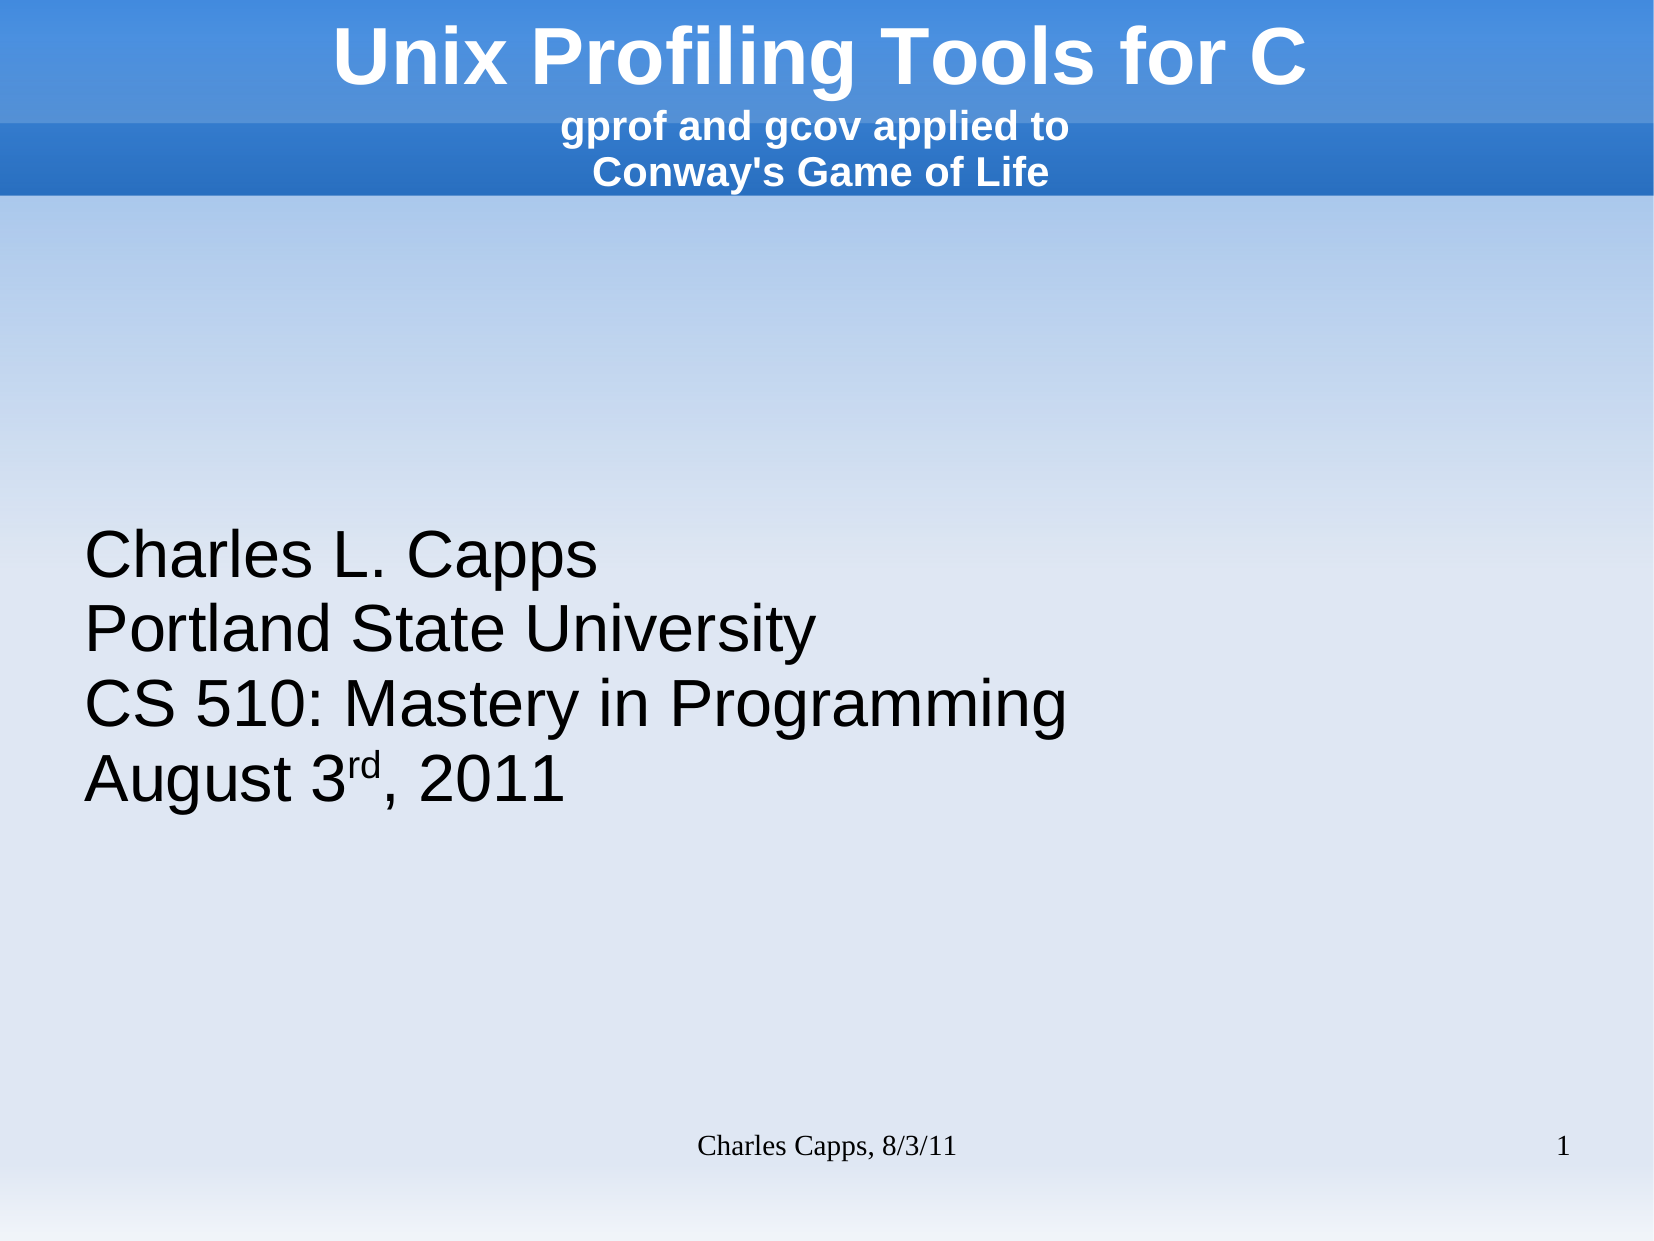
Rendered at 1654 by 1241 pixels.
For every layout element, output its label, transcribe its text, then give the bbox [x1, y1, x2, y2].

title Unix Profiling Tools for C gprof and gcov applied to Conway's Game of Life [76, 0, 1565, 208]
picture [0, 0, 1654, 1241]
subtitle Charles L. Capps Portland State University CS 510: Mastery in Programming August 3rd, 2011 [84, 257, 1573, 1076]
